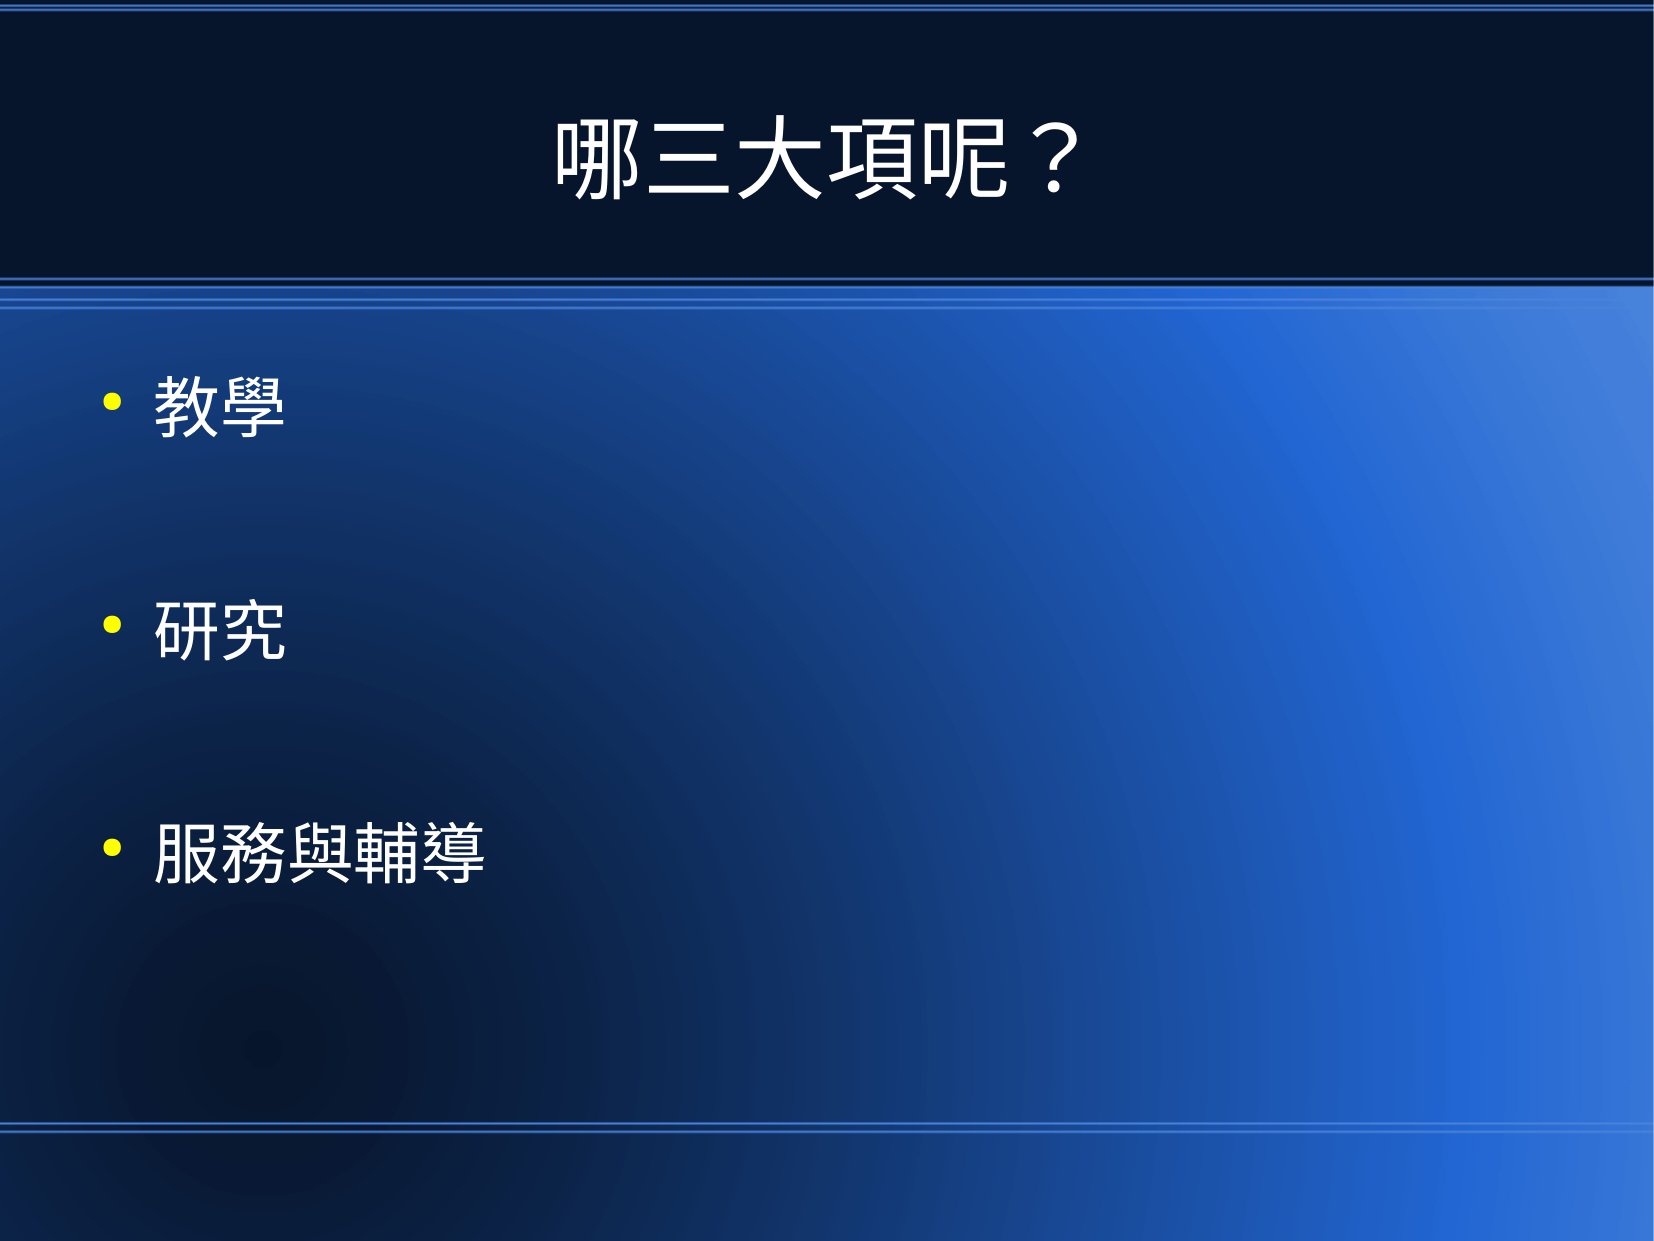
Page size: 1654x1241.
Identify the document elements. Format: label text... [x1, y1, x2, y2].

picture [0, 0, 1654, 1241]
title 哪三大項呢？ [82, 49, 1571, 257]
list 教學 研究 服務與輔導 [82, 355, 1571, 1075]
